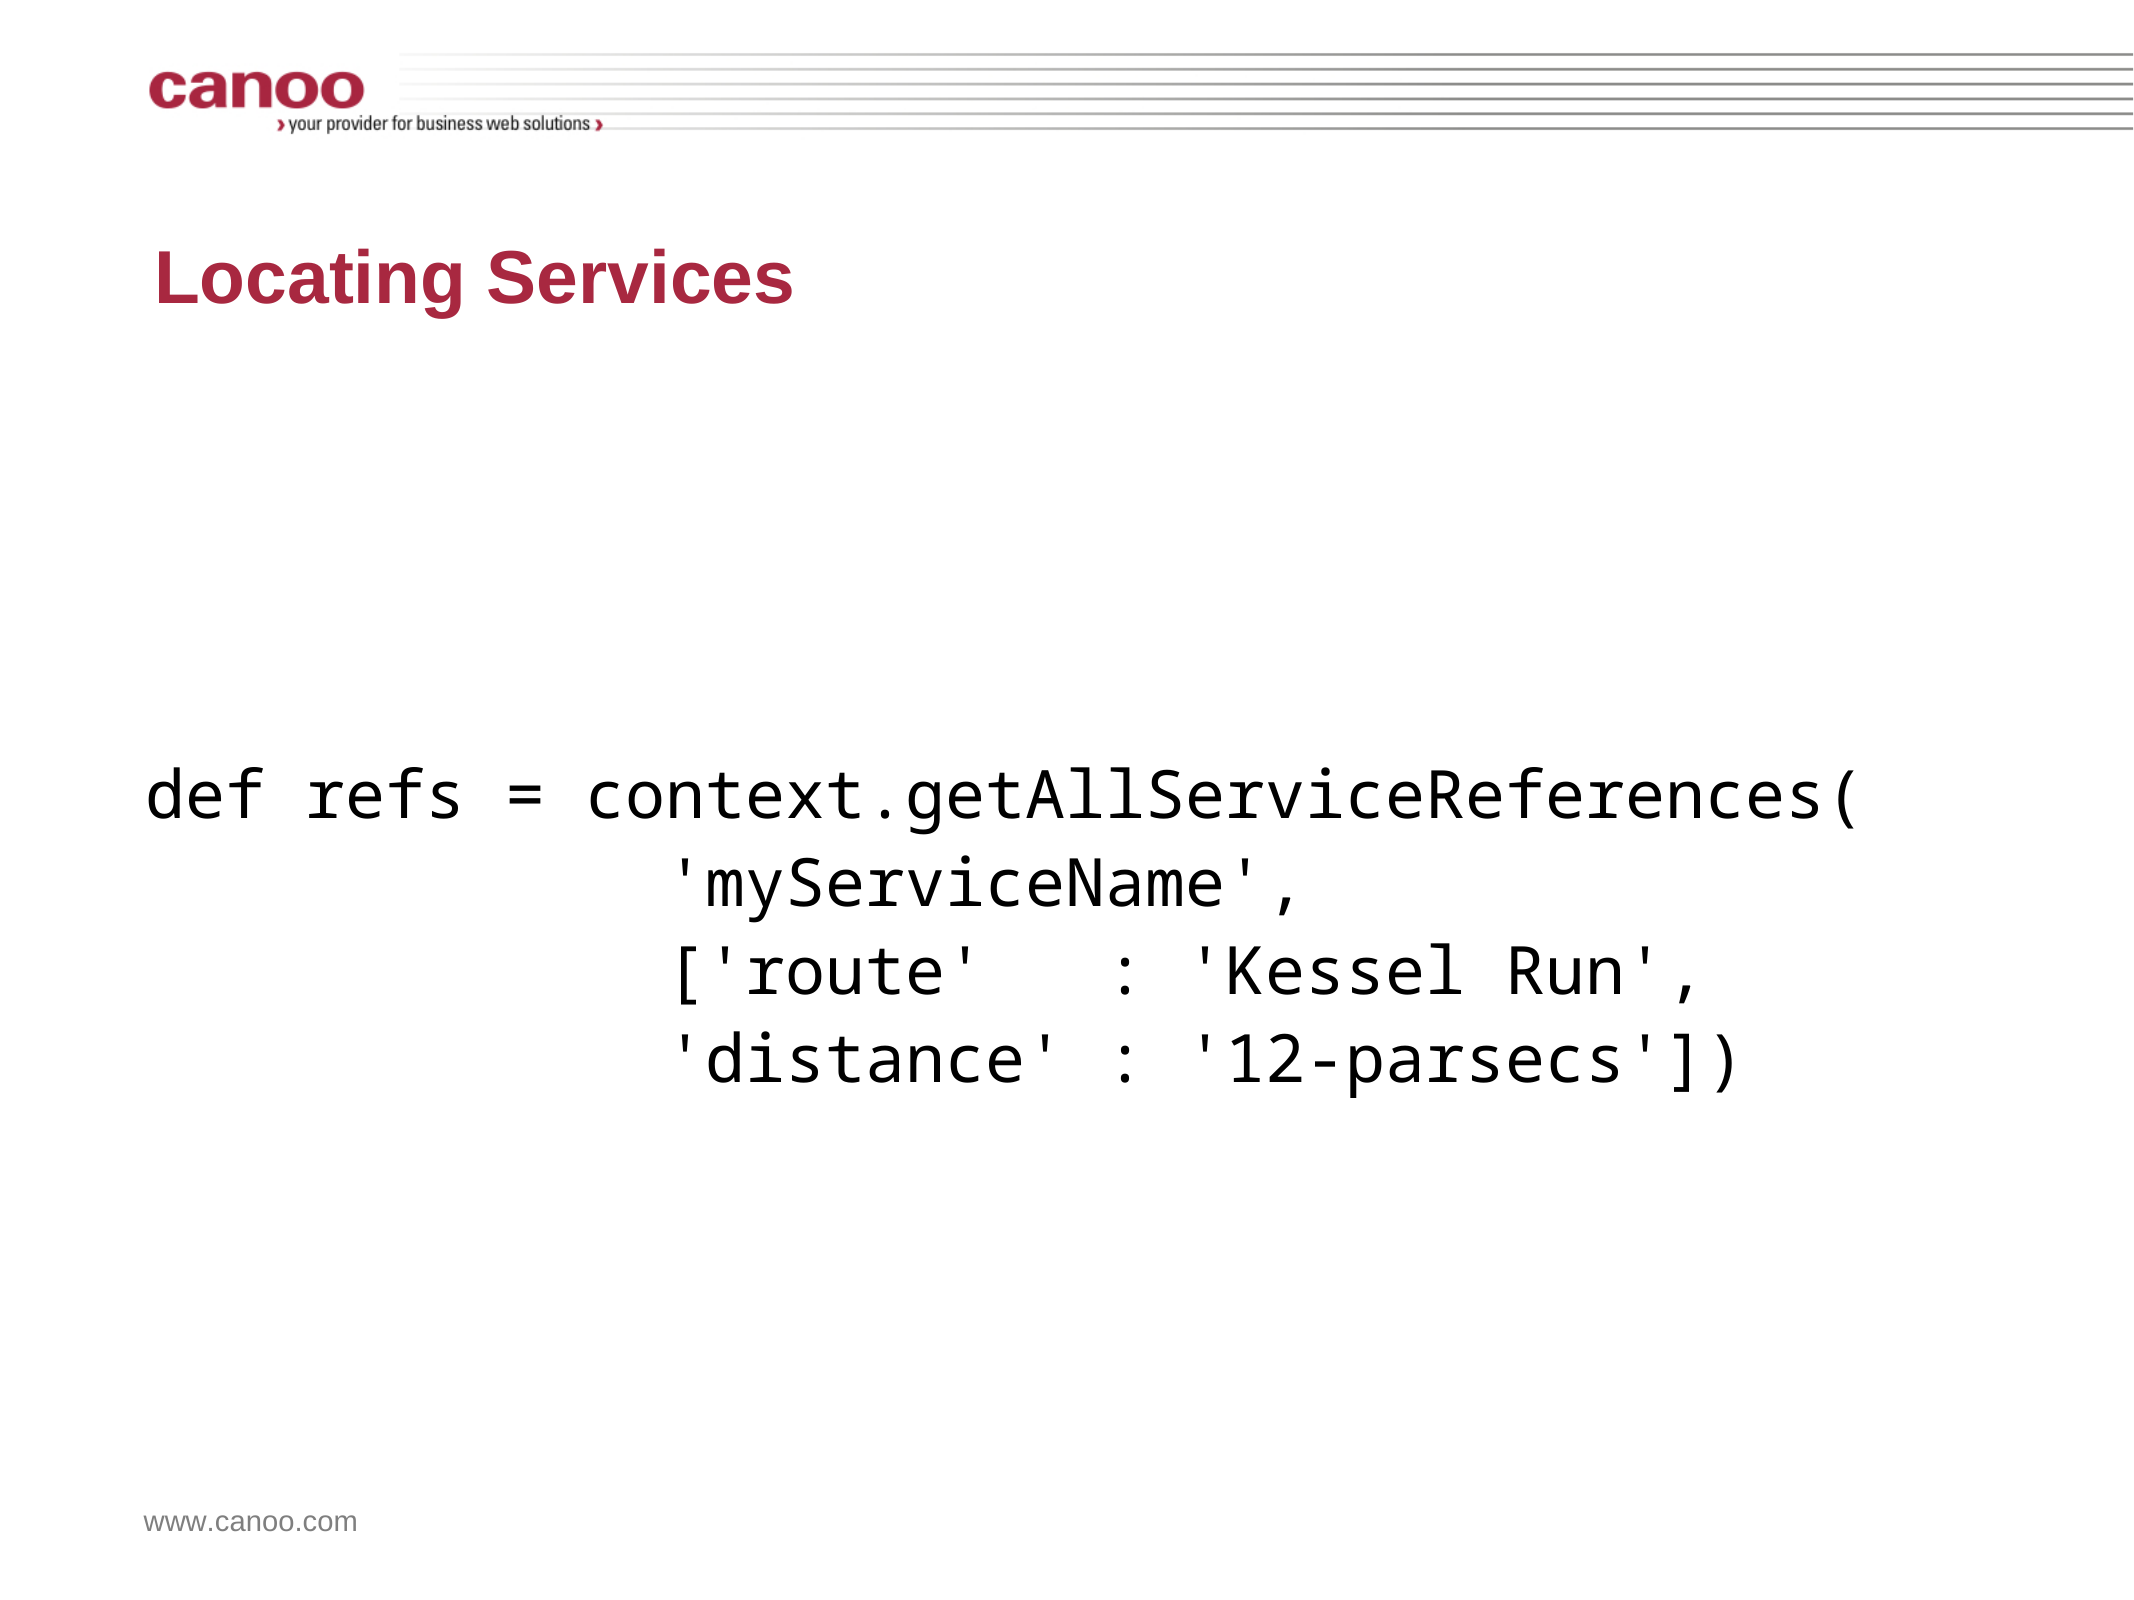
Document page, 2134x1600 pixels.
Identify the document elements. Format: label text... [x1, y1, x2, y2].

picture [0, 21, 2134, 188]
text_box def refs = context.getAllServiceReferences( 'myServiceName', ['route' : 'Kessel Run', 'distance' : '12-parsecs']) [145, 391, 1959, 1448]
title Locating Services [145, 220, 1961, 328]
